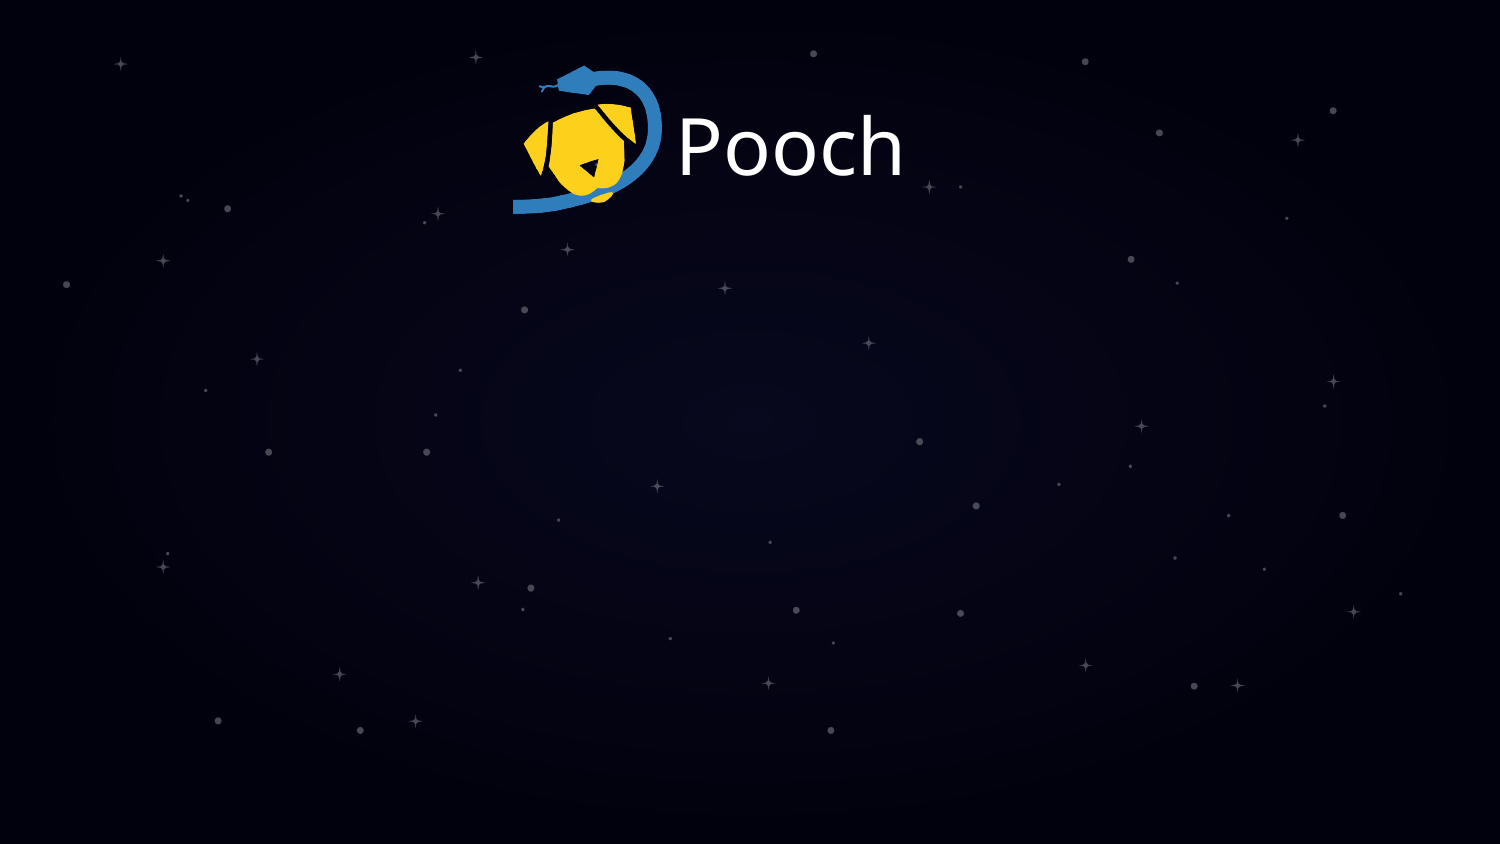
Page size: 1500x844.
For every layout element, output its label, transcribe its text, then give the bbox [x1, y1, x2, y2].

text_box Pooch [662, 83, 987, 196]
picture [0, 0, 1500, 844]
